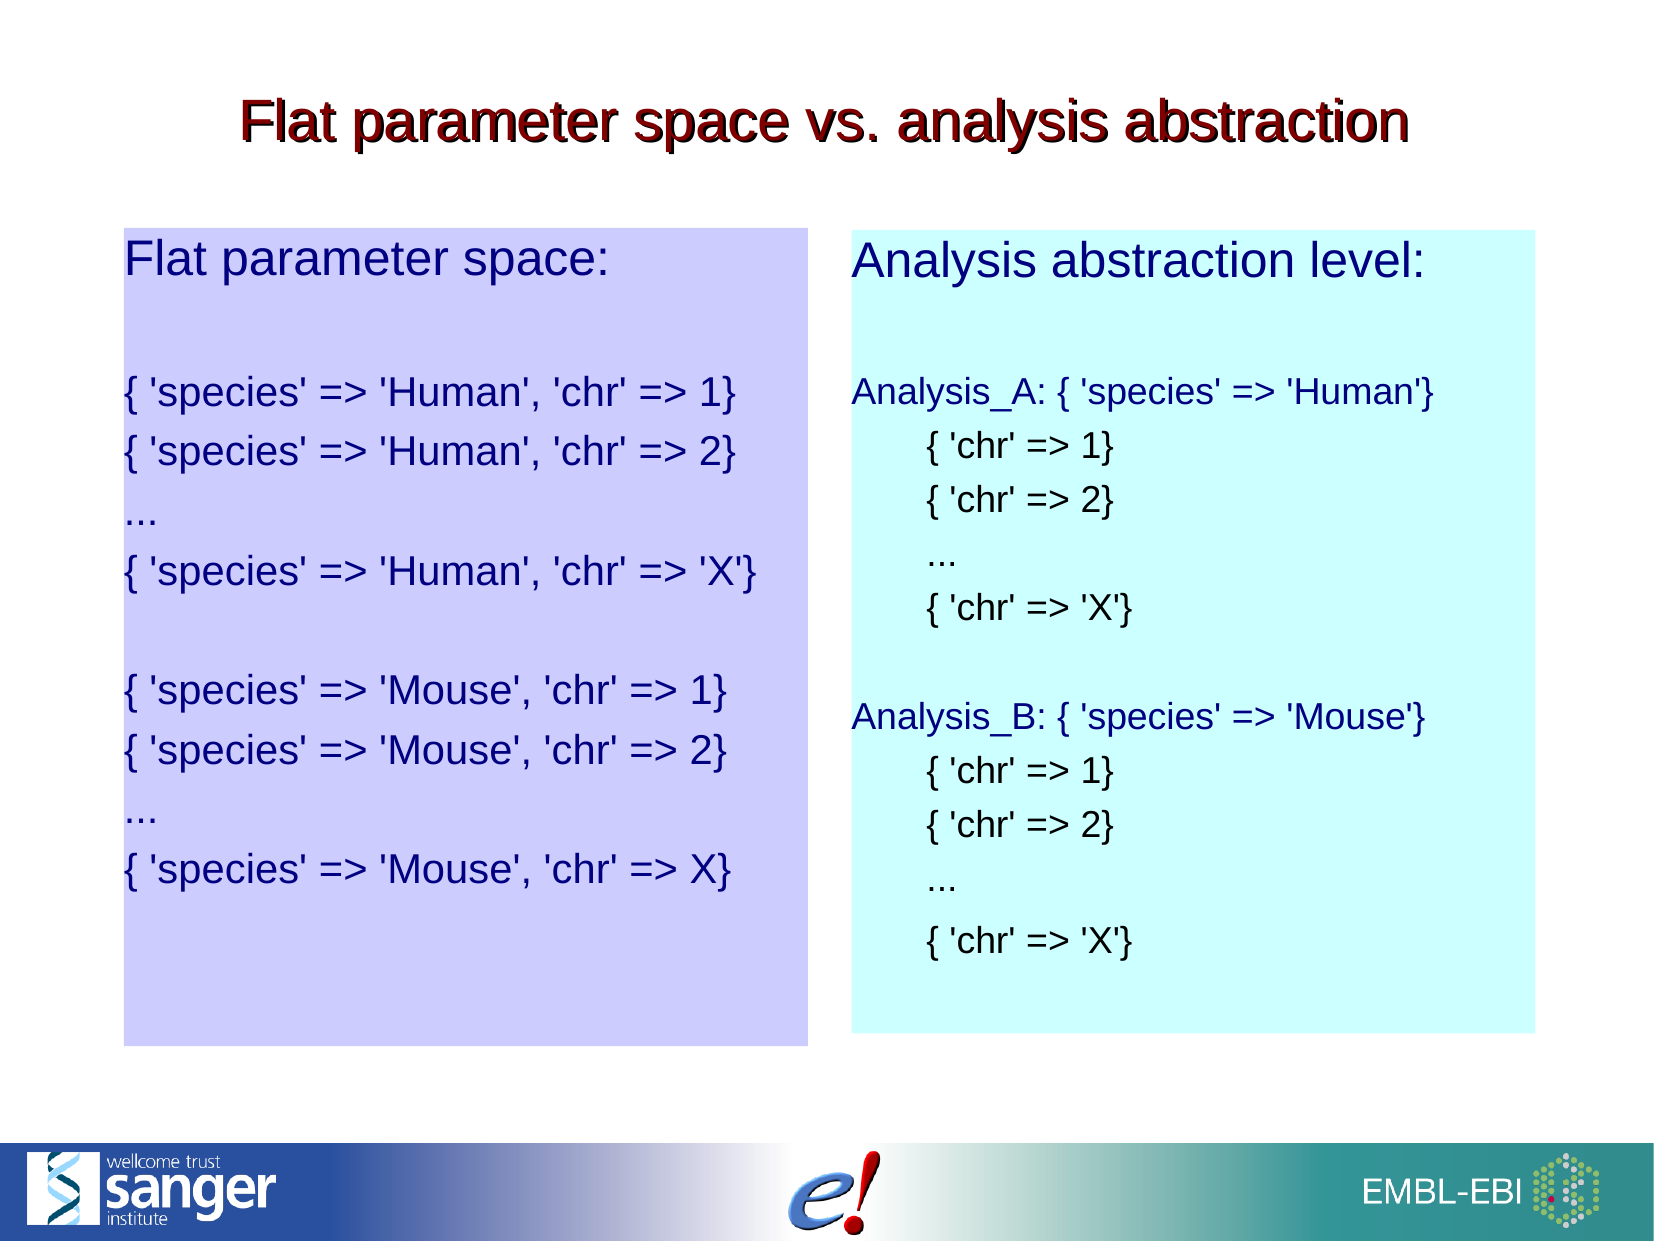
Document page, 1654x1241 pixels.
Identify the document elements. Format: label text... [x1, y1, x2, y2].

title Flat parameter space vs. analysis abstraction [123, 37, 1526, 200]
picture [0, 1143, 1654, 1241]
list Analysis abstraction level: Analysis_A: { 'species' => 'Human'} { 'chr' => 1} { 'chr' => 2} ... { 'chr' => 'X'} Analysis_B: { 'species' => 'Mouse'} { 'chr' => 1} { 'chr' => 2} ... { 'chr' => 'X'} [851, 229, 1536, 1034]
list Flat parameter space: { 'species' => 'Human', 'chr' => 1} { 'species' => 'Human', 'chr' => 2} ... { 'species' => 'Human', 'chr' => 'X'} { 'species' => 'Mouse', 'chr' => 1} { 'species' => 'Mouse', 'chr' => 2} ... { 'species' => 'Mouse', 'chr' => X} [123, 227, 808, 1047]
